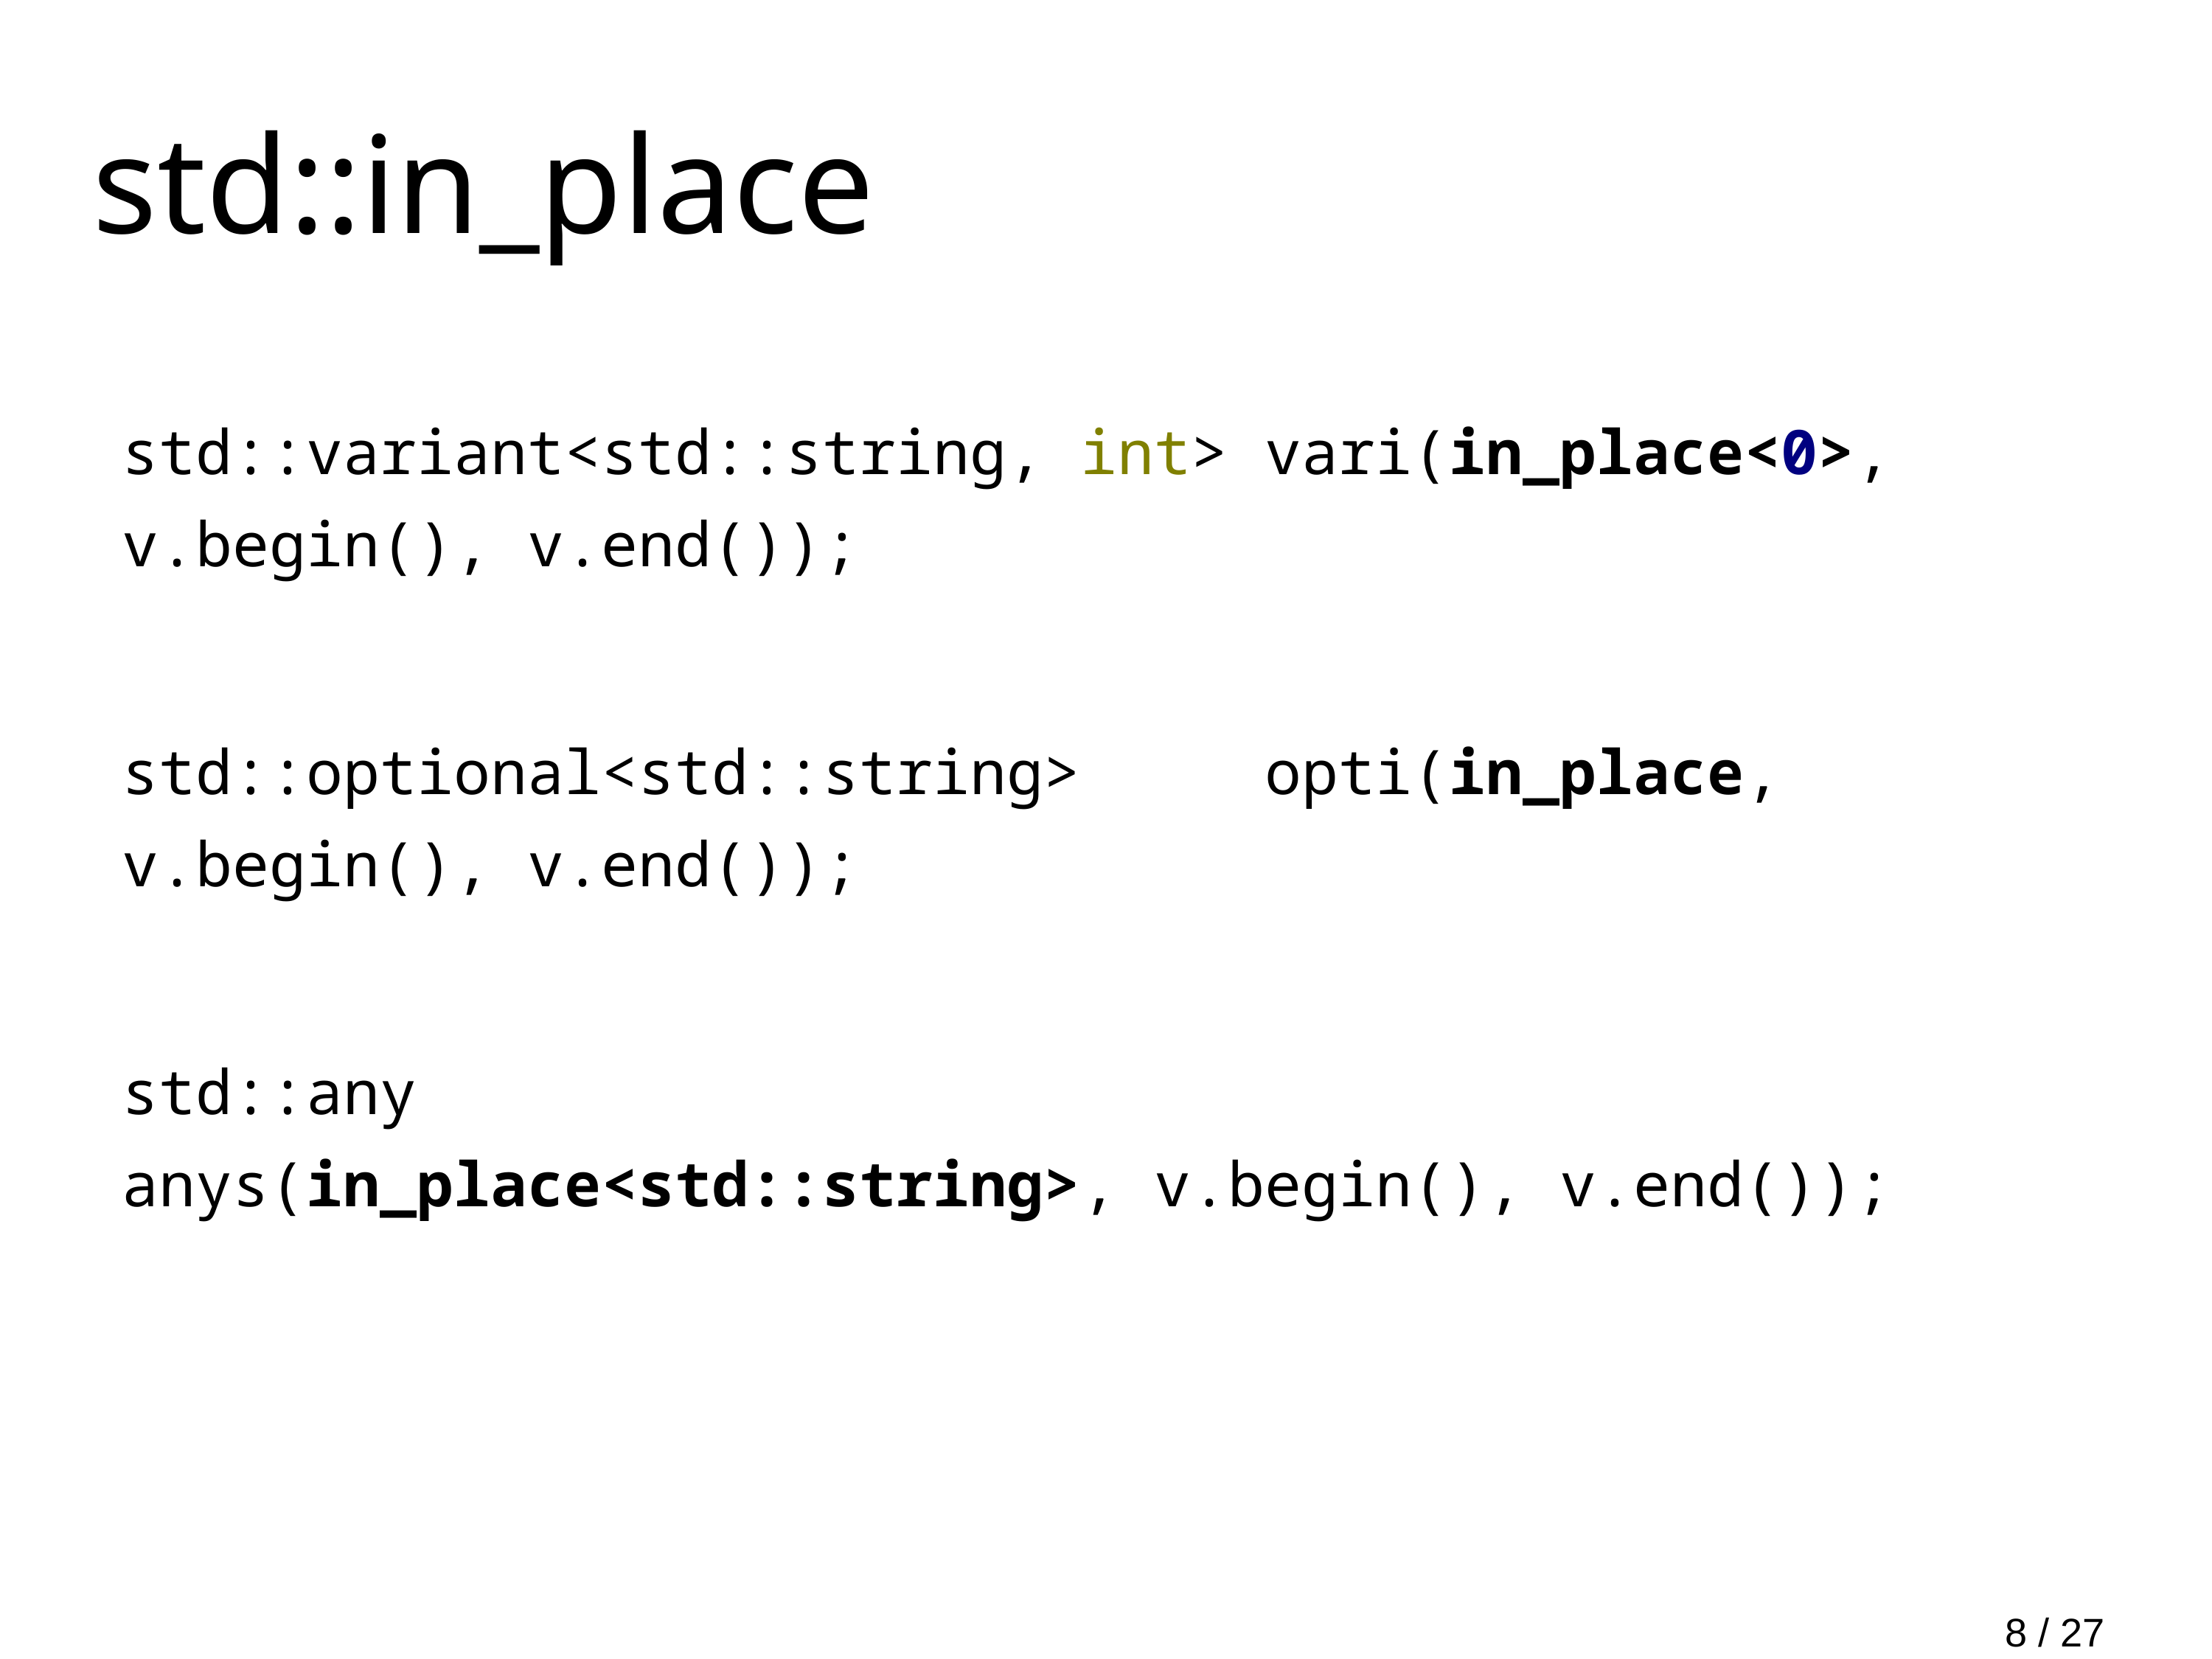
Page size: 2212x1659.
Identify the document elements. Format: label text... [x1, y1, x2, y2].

title std::in_place [92, 92, 2119, 277]
list std::variant<std::string, int> vari(in_place<0>, v.begin(), v.end()); std::optional<std::string> opti(in_place, v.begin(), v.end()); std::any anys(in_place<std::string>, v.begin(), v.end()); [0, 338, 2212, 1659]
text_box <number> / 27 [1994, 1605, 2212, 1659]
